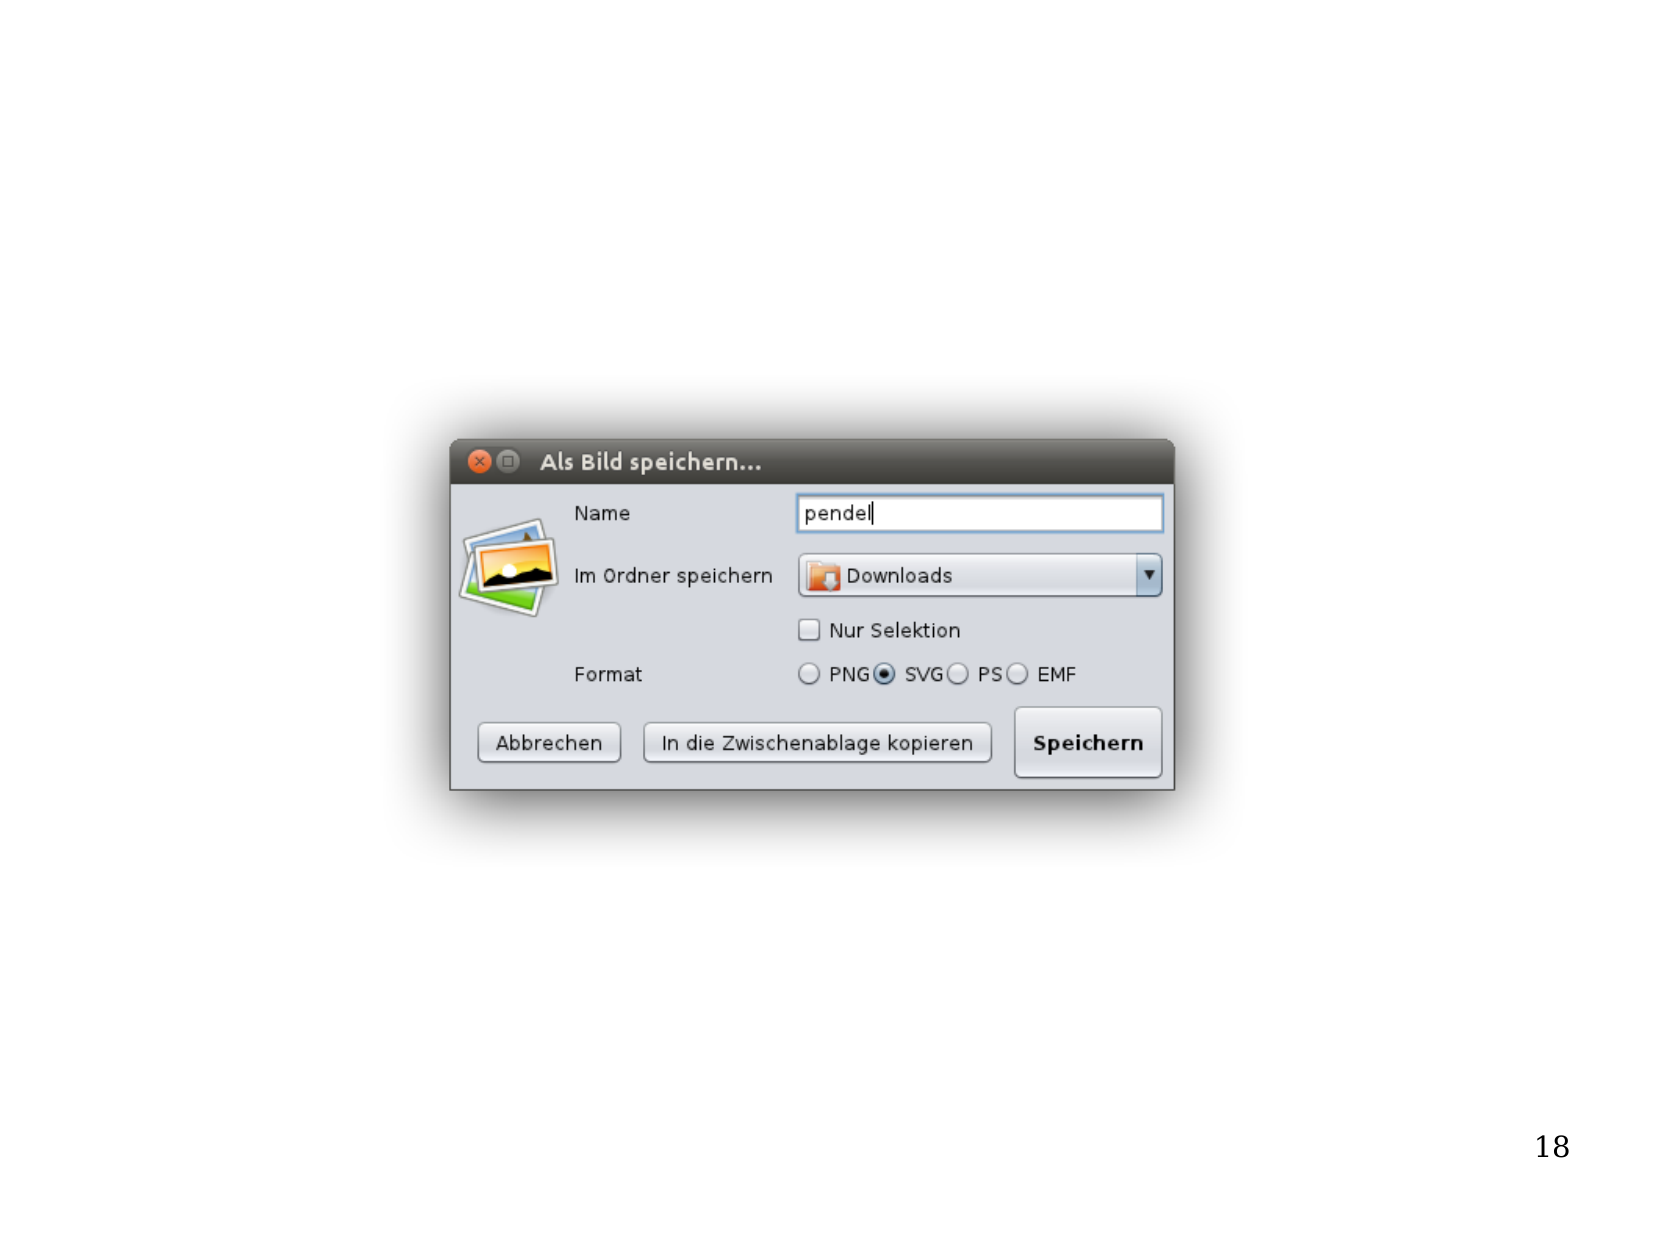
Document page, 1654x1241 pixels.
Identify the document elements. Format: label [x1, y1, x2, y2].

picture [351, 353, 1296, 888]
